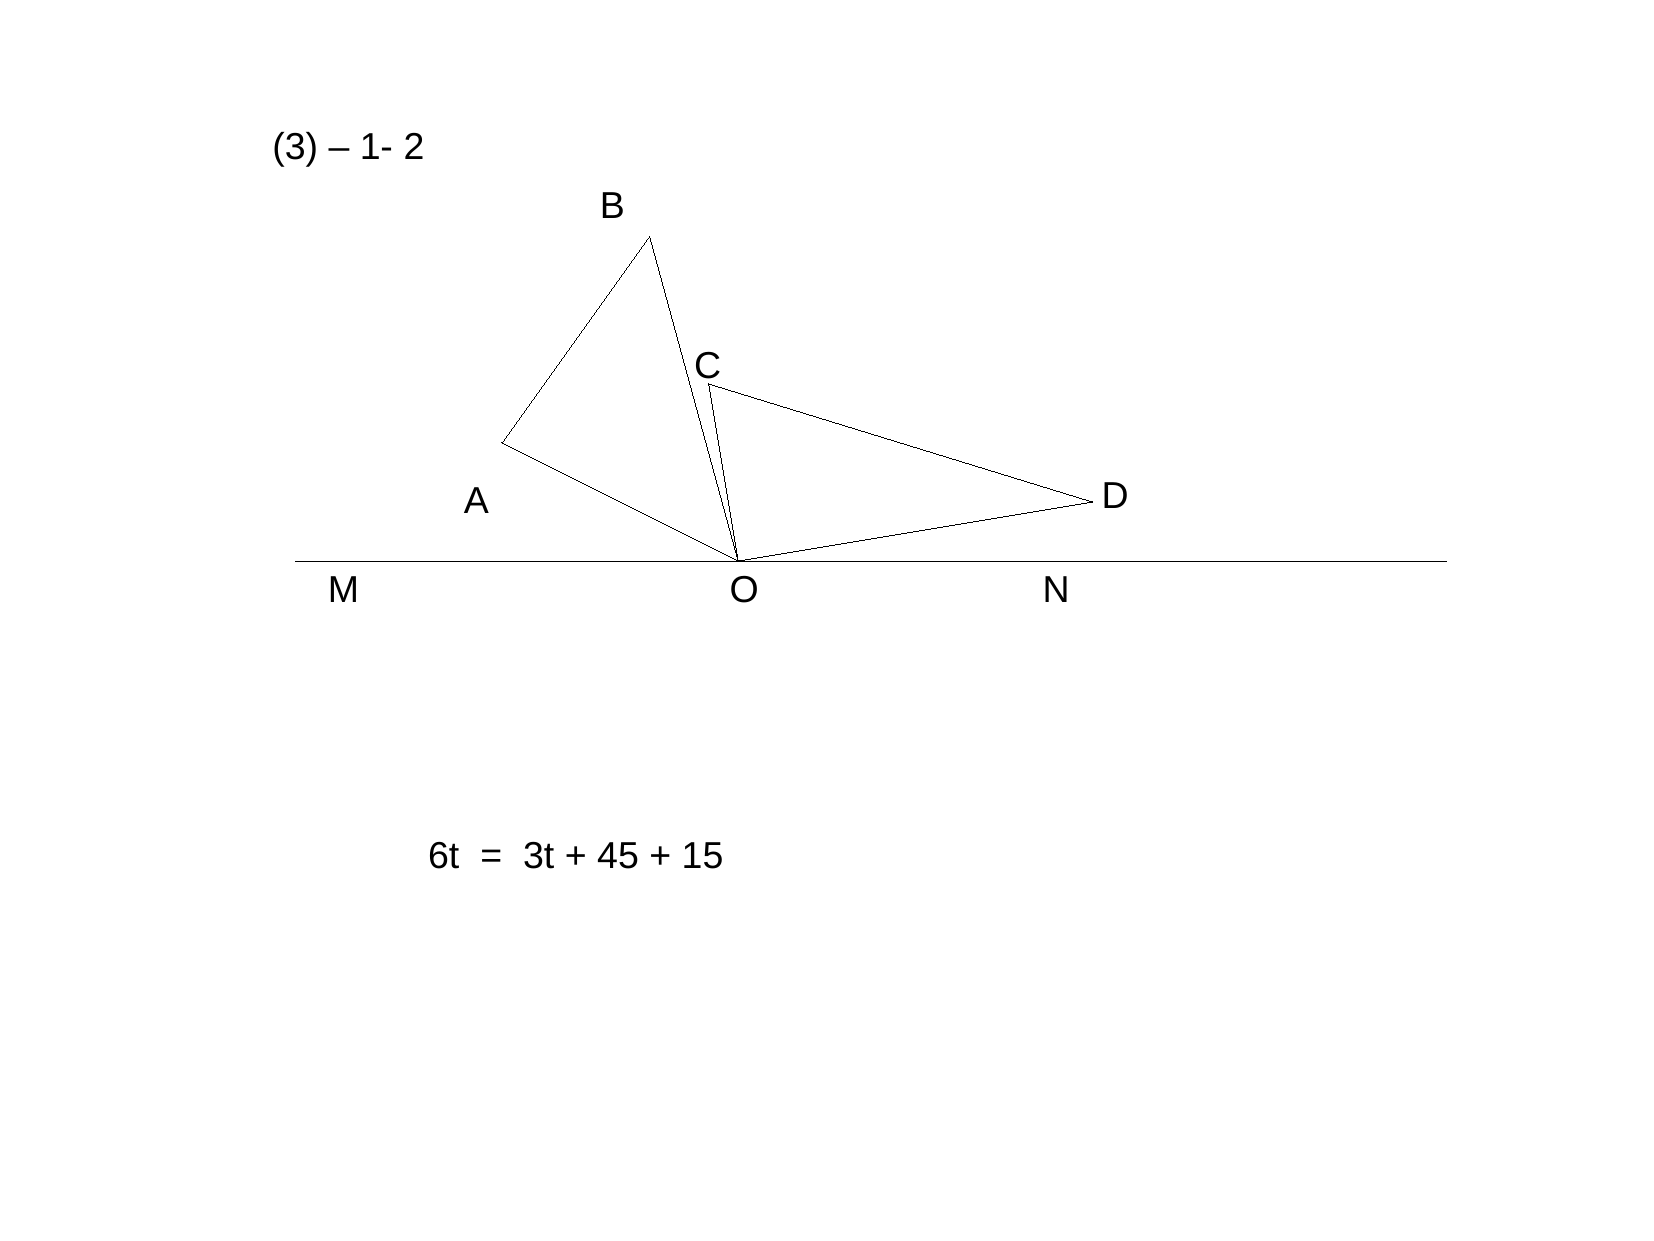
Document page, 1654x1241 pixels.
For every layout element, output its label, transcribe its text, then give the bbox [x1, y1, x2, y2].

text_box B [585, 177, 640, 235]
text_box M [313, 561, 374, 618]
text_box D [1086, 466, 1144, 524]
text_box O [714, 561, 774, 619]
text_box N [1027, 561, 1085, 619]
text_box 6t = 3t + 45 + 15 [413, 826, 739, 926]
text_box C [679, 336, 737, 394]
text_box (3) – 1- 2 [257, 117, 440, 175]
text_box A [448, 472, 504, 530]
